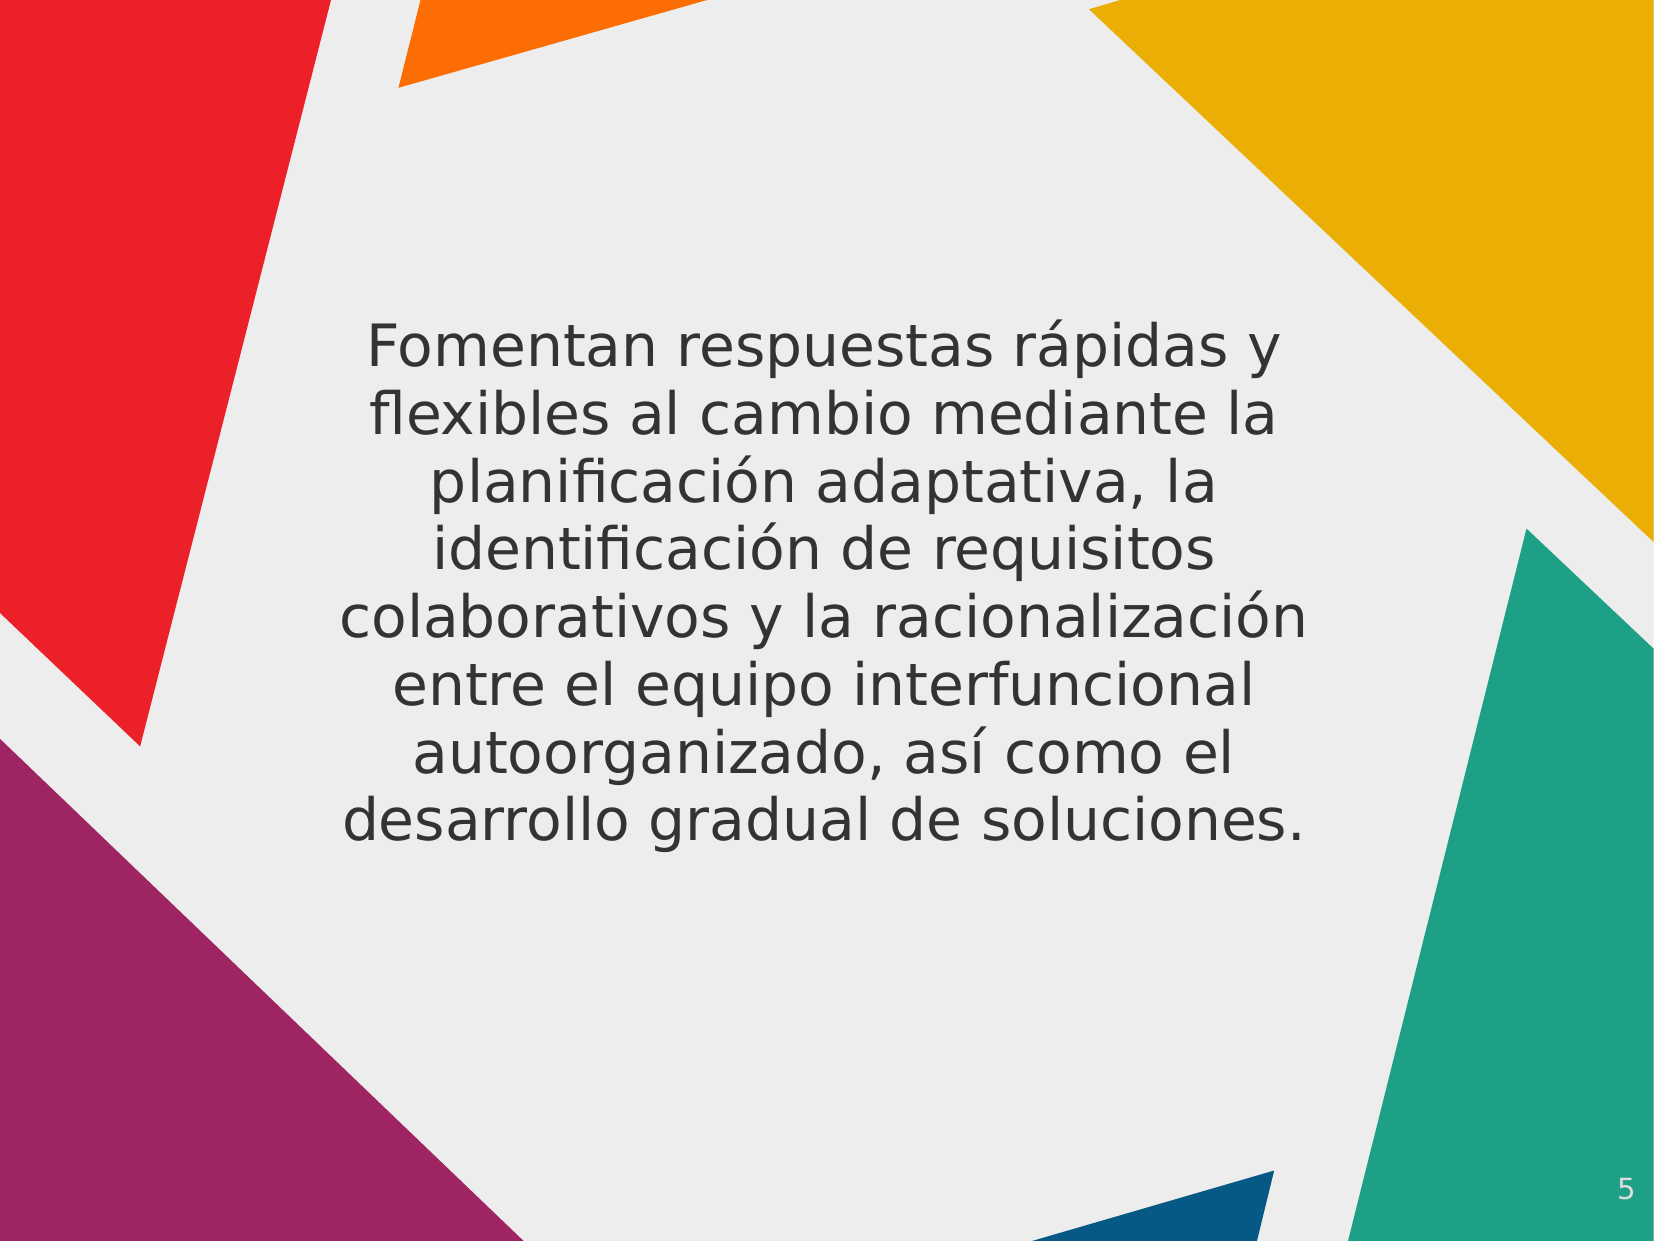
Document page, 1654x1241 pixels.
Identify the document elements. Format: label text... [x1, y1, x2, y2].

title Fomentan respuestas rápidas y flexibles al cambio mediante la planificación adaptativa, la identificación de requisitos colaborativos y la racionalización entre el equipo interfuncional autoorganizado, así como el desarrollo gradual de soluciones. [283, 312, 1366, 855]
